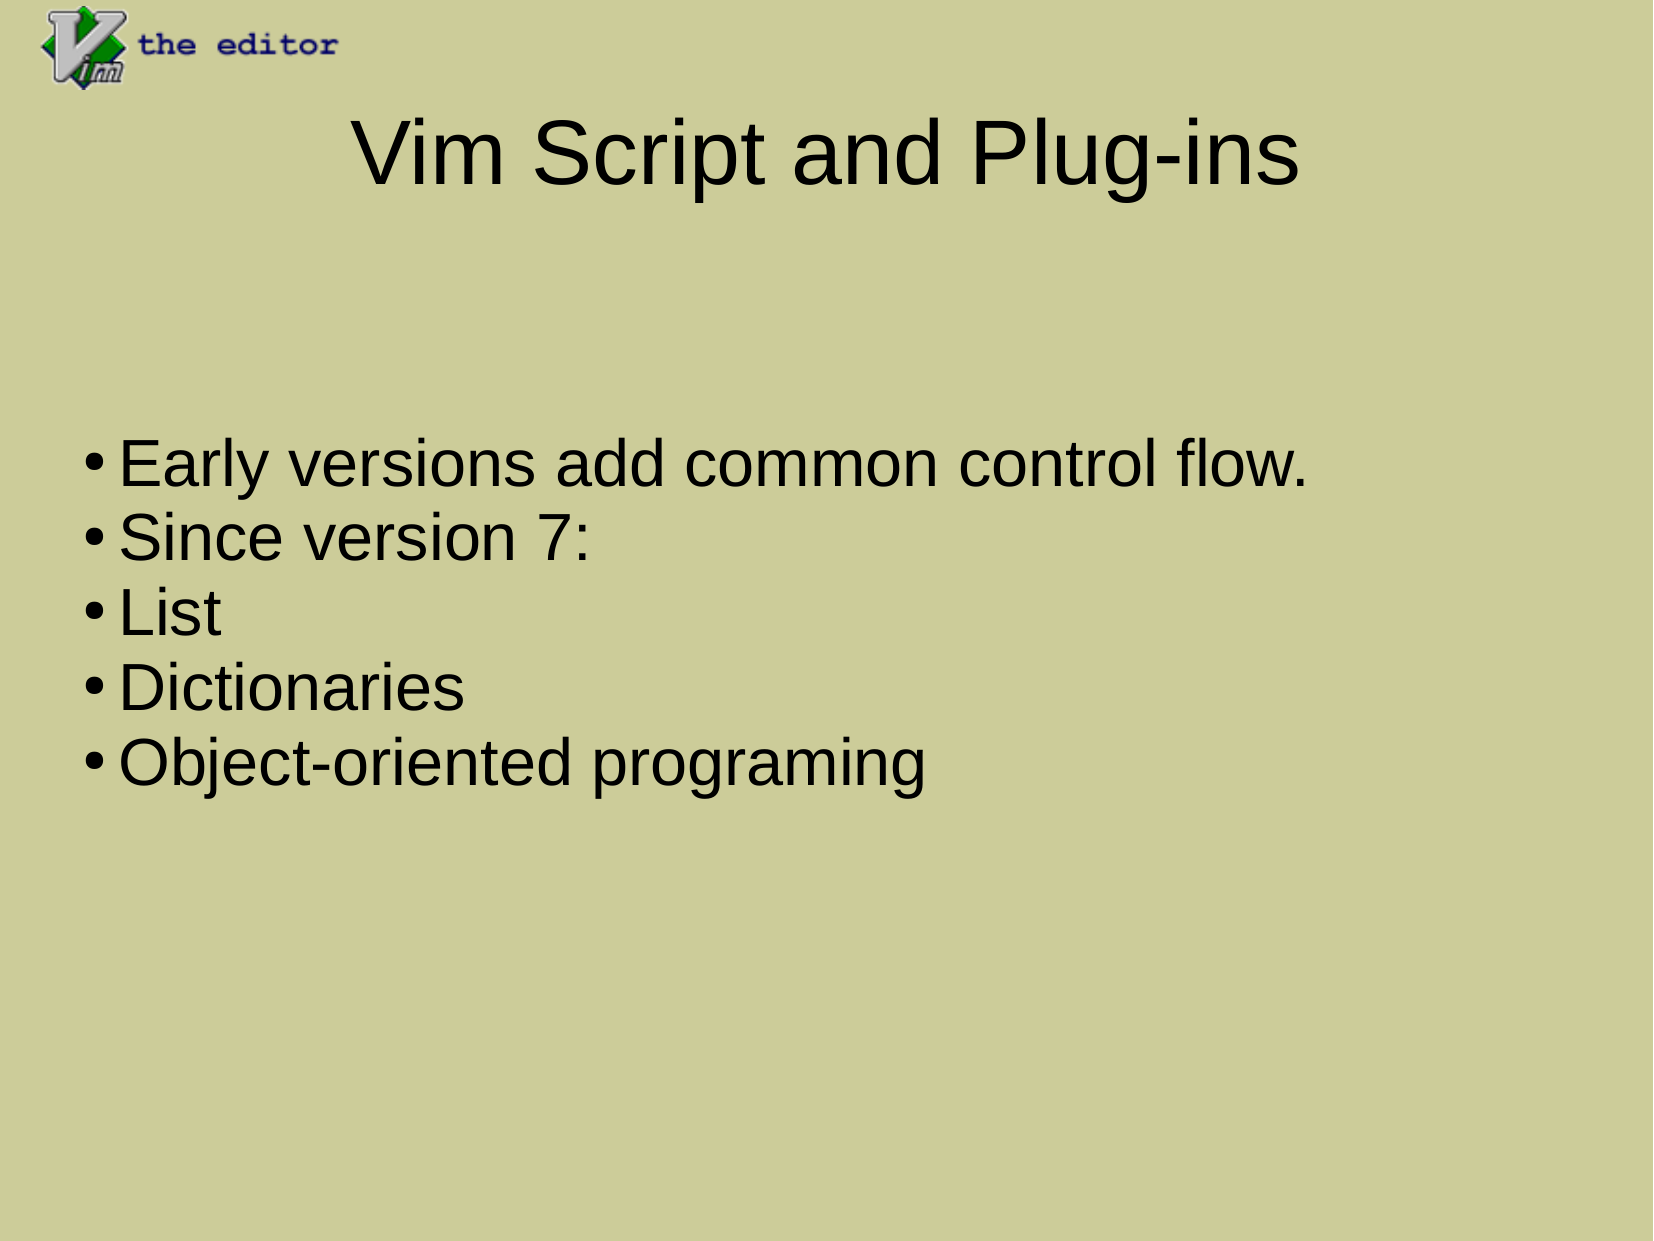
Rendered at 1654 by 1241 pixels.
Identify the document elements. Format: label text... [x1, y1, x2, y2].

title Vim Script and Plug-ins [82, 49, 1571, 257]
subtitle Early versions add common control flow. Since version 7: List Dictionaries Object-oriented programing [82, 290, 1571, 1010]
picture [6, 6, 341, 91]
